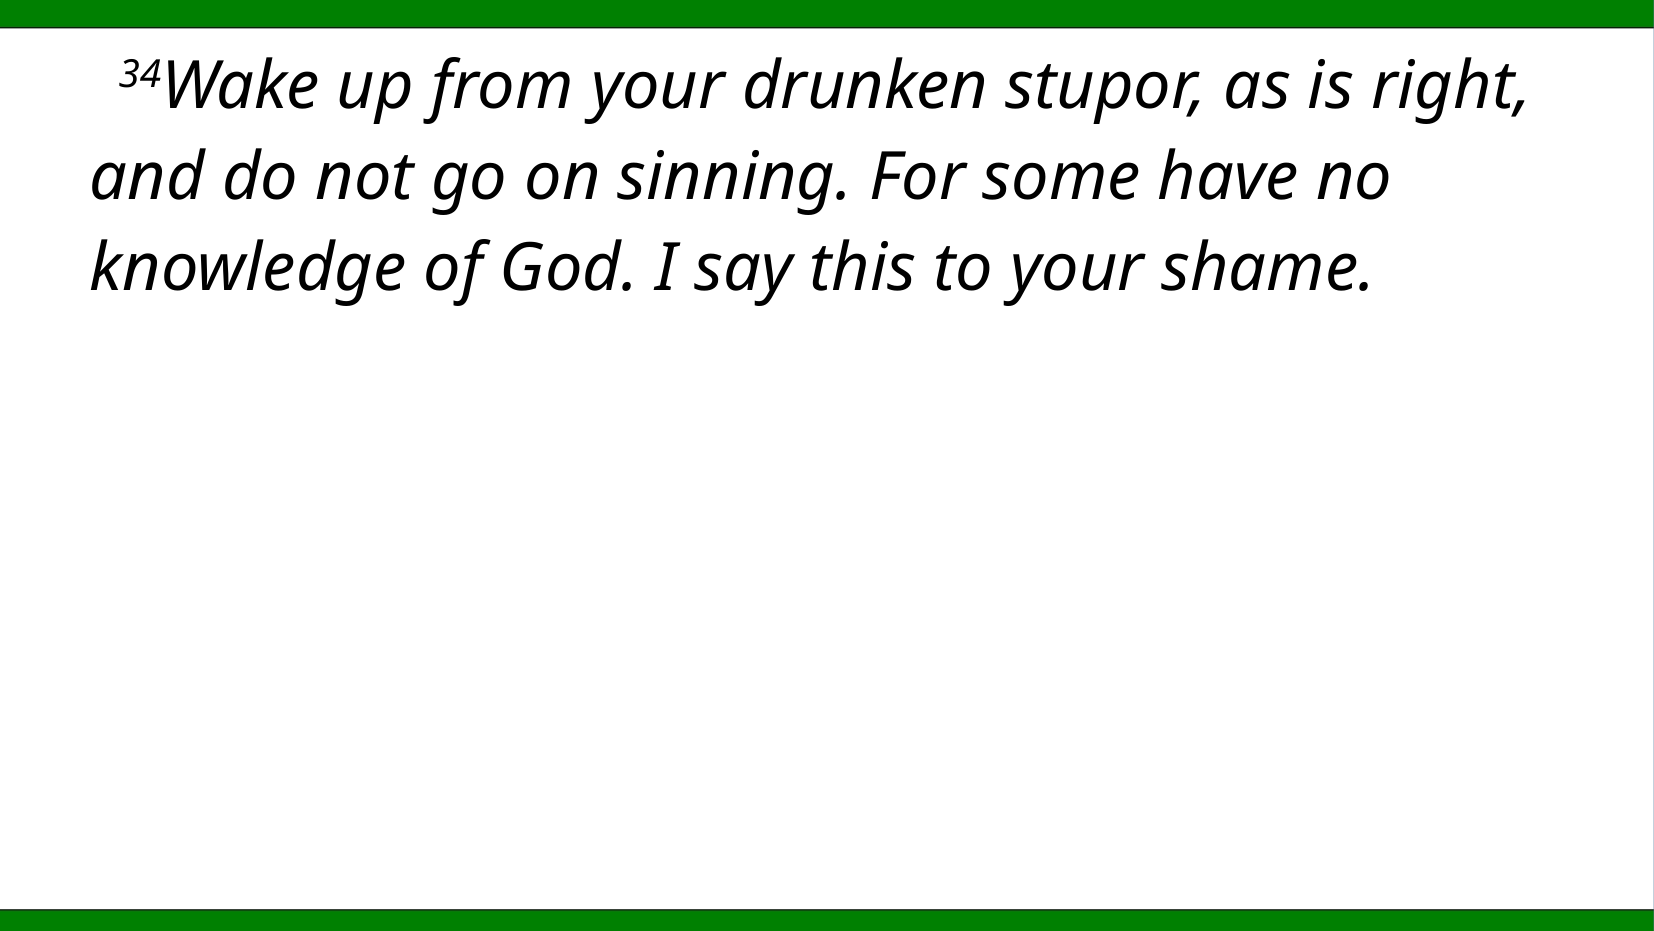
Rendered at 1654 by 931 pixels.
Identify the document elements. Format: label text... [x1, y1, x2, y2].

text_box 34Wake up from your drunken stupor, as is right, and do not go on sinning. For some have no knowledge of God. I say this to your shame. [75, 30, 1576, 312]
picture [0, 0, 1654, 931]
